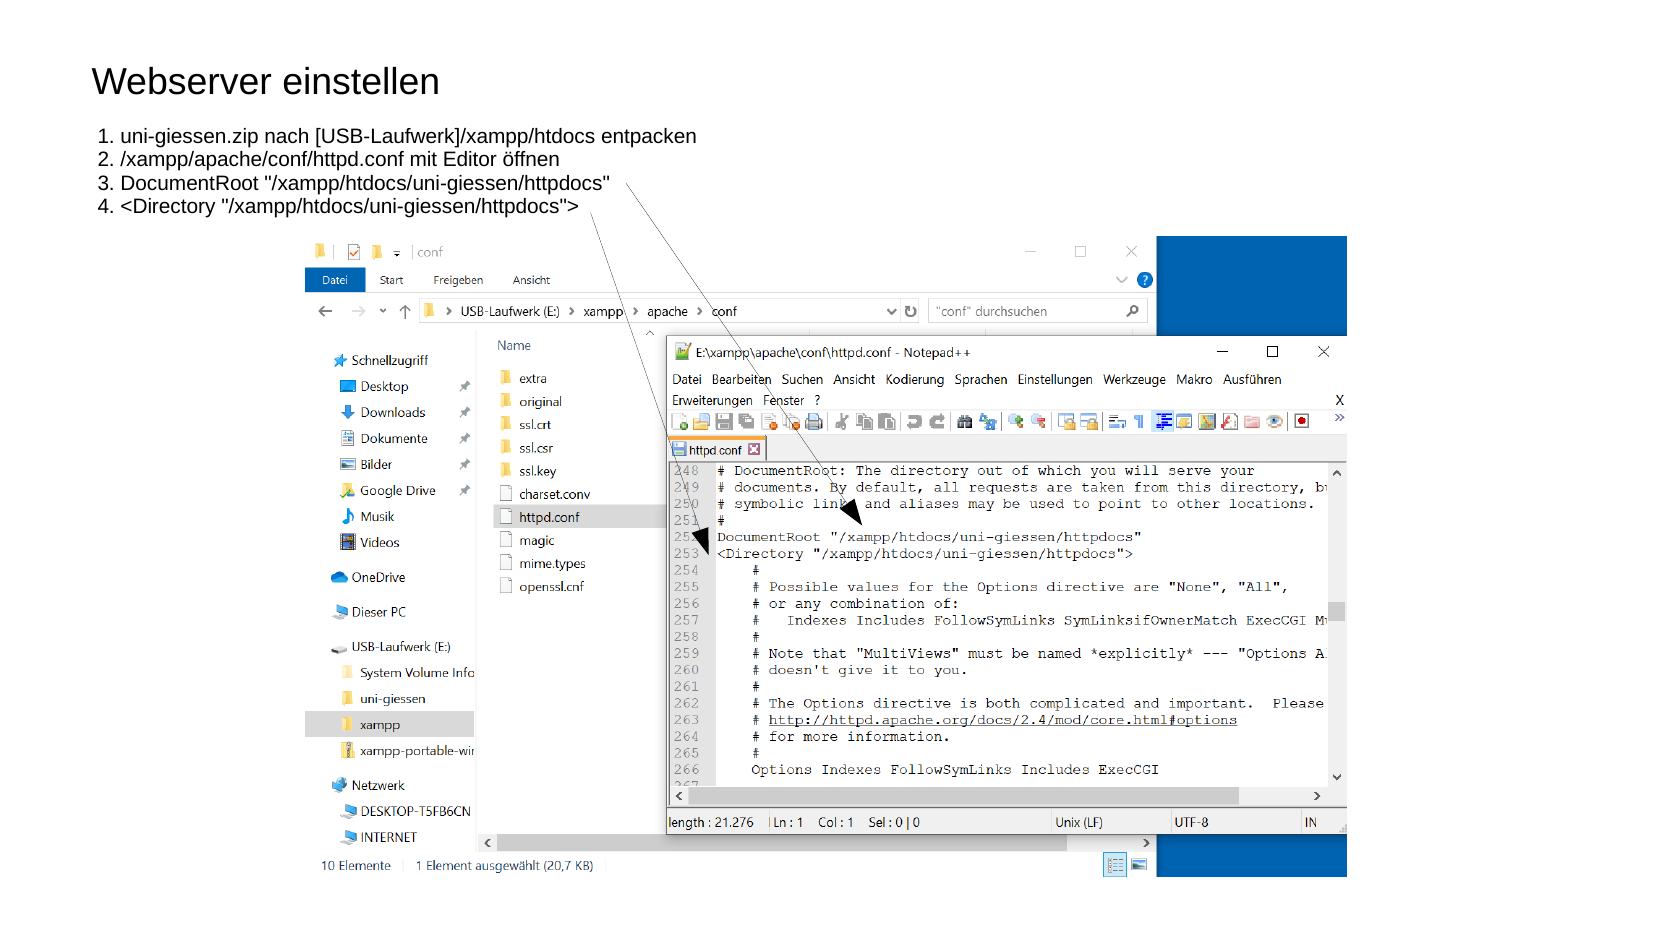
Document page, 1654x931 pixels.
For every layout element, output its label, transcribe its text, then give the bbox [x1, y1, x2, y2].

text_box Webserver einstellen [70, 53, 722, 110]
text_box 1. uni-giessen.zip nach [USB-Laufwerk]/xampp/htdocs entpacken 2. /xampp/apache/conf/httpd.conf mit Editor öffnen 3. DocumentRoot "/xampp/htdocs/uni-giessen/httpdocs" 4. <Directory "/xampp/htdocs/uni-giessen/httpdocs"> [76, 117, 712, 319]
picture [305, 236, 1347, 877]
